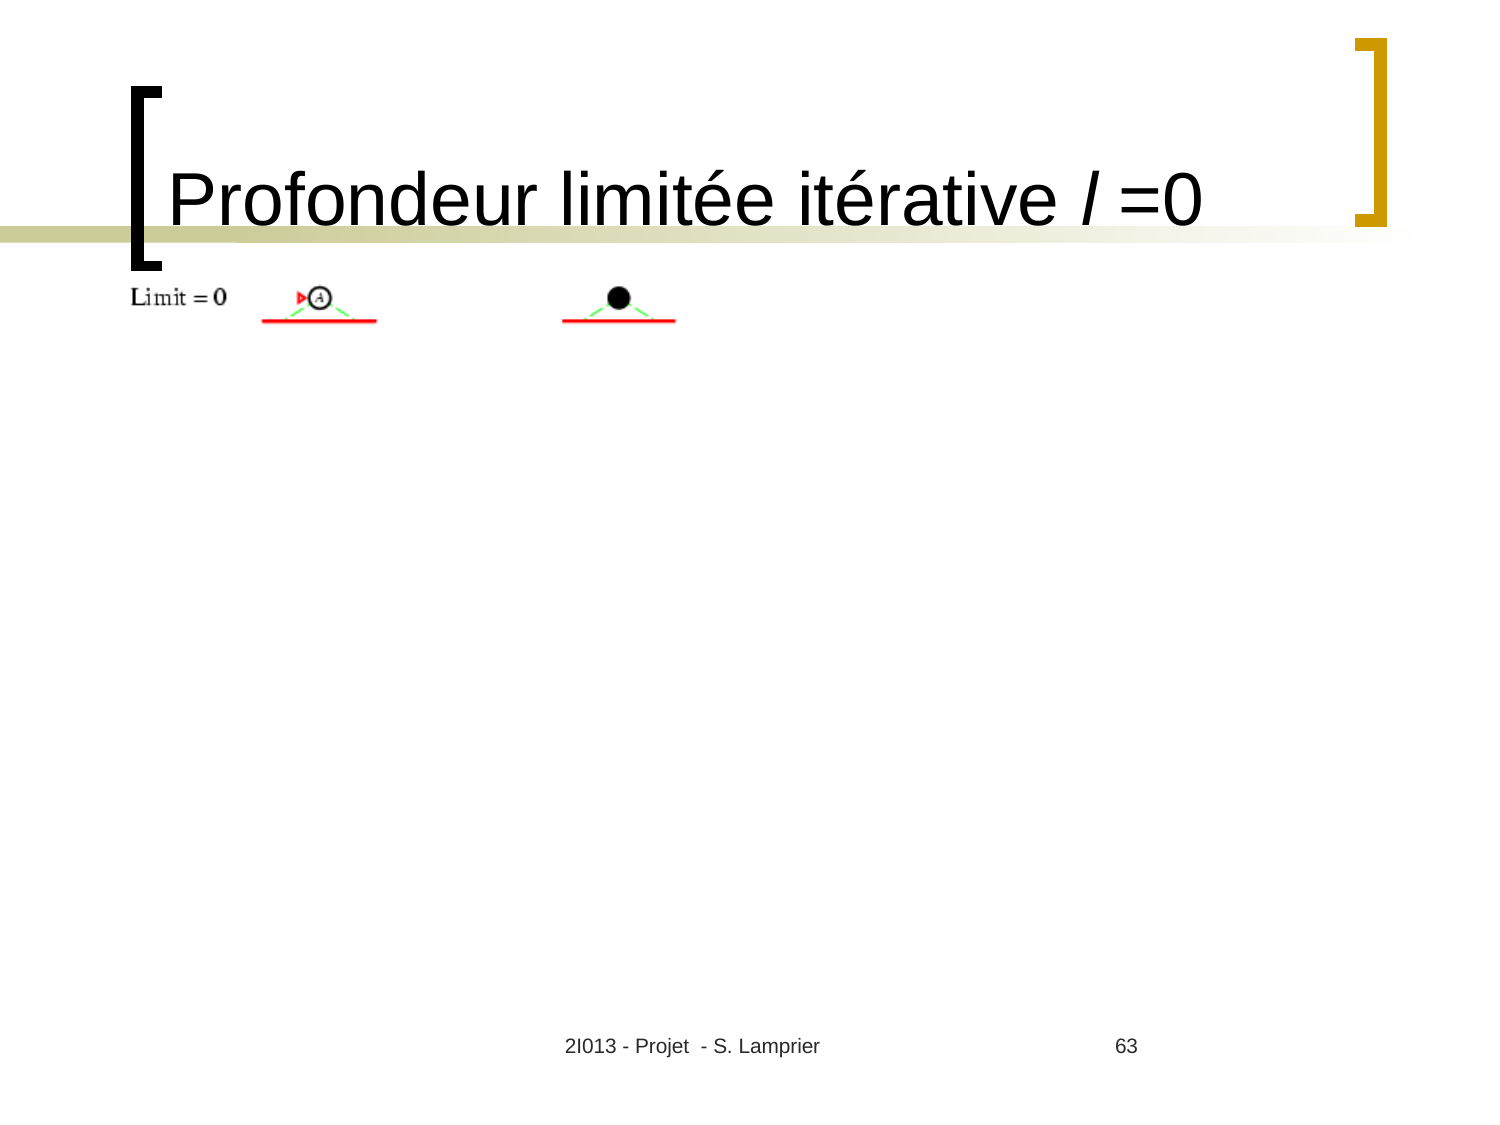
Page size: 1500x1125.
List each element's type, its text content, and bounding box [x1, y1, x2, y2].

title Profondeur limitée itérative l =0 [152, 15, 1328, 248]
picture [125, 271, 1375, 854]
footer 2I013 - Projet - S. Lamprier [549, 1025, 1025, 1100]
slide_number <numéro> [1100, 1025, 1413, 1100]
